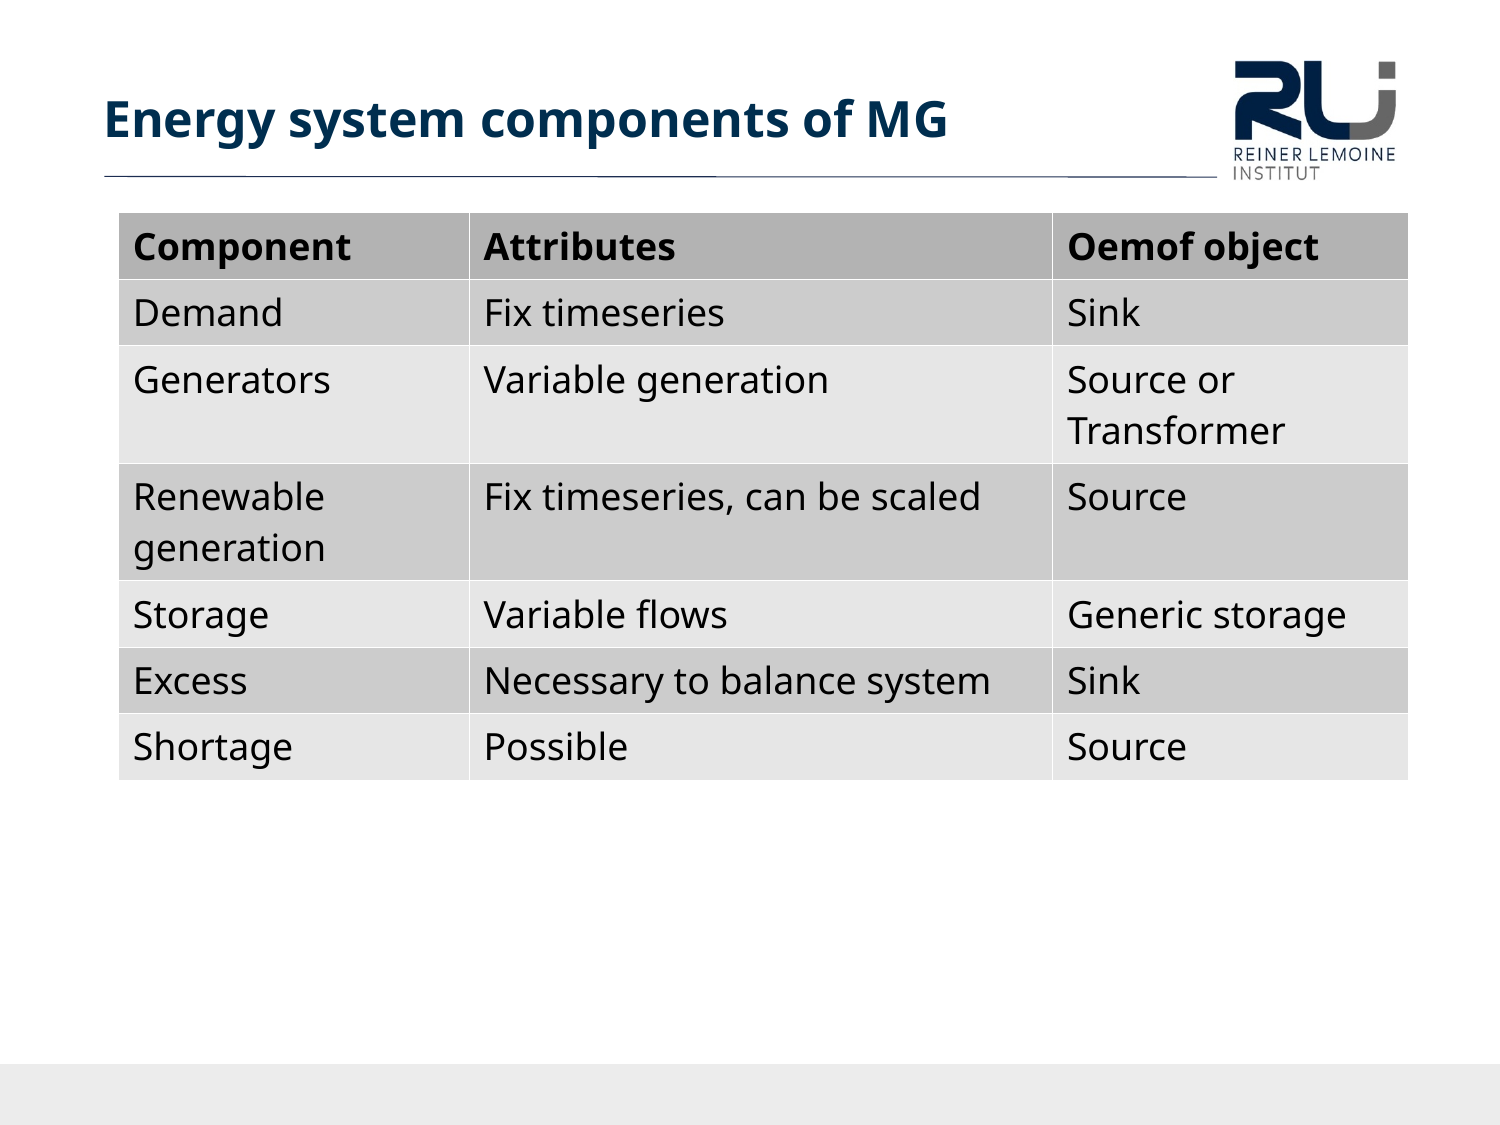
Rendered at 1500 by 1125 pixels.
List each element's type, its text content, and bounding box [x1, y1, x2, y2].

table_cell Possible [470, 714, 1052, 780]
table_cell Generators [119, 346, 469, 463]
table_cell Source [1053, 714, 1408, 780]
table_cell Excess [119, 648, 469, 713]
table_cell Fix timeseries [470, 280, 1052, 345]
table_cell Source or Transformer [1053, 346, 1408, 463]
table_cell Sink [1053, 648, 1408, 713]
picture [1233, 177, 1397, 181]
table_header Attributes [470, 213, 1052, 279]
table_cell Demand [119, 280, 469, 345]
table_cell Variable generation [470, 346, 1052, 463]
table_cell Generic storage [1053, 581, 1408, 647]
table_cell Variable flows [470, 581, 1052, 647]
table_cell Source [1053, 464, 1408, 580]
table_cell Necessary to balance system [470, 648, 1052, 713]
text_box Energy system components of MG [103, 57, 1397, 177]
table_header Component [119, 213, 469, 279]
table_cell Shortage [119, 714, 469, 780]
table_cell Renewable generation [119, 464, 469, 580]
table_cell Storage [119, 581, 469, 647]
table_cell Fix timeseries, can be scaled [470, 464, 1052, 580]
table_cell Sink [1053, 280, 1408, 345]
table_header Oemof object [1053, 213, 1408, 279]
